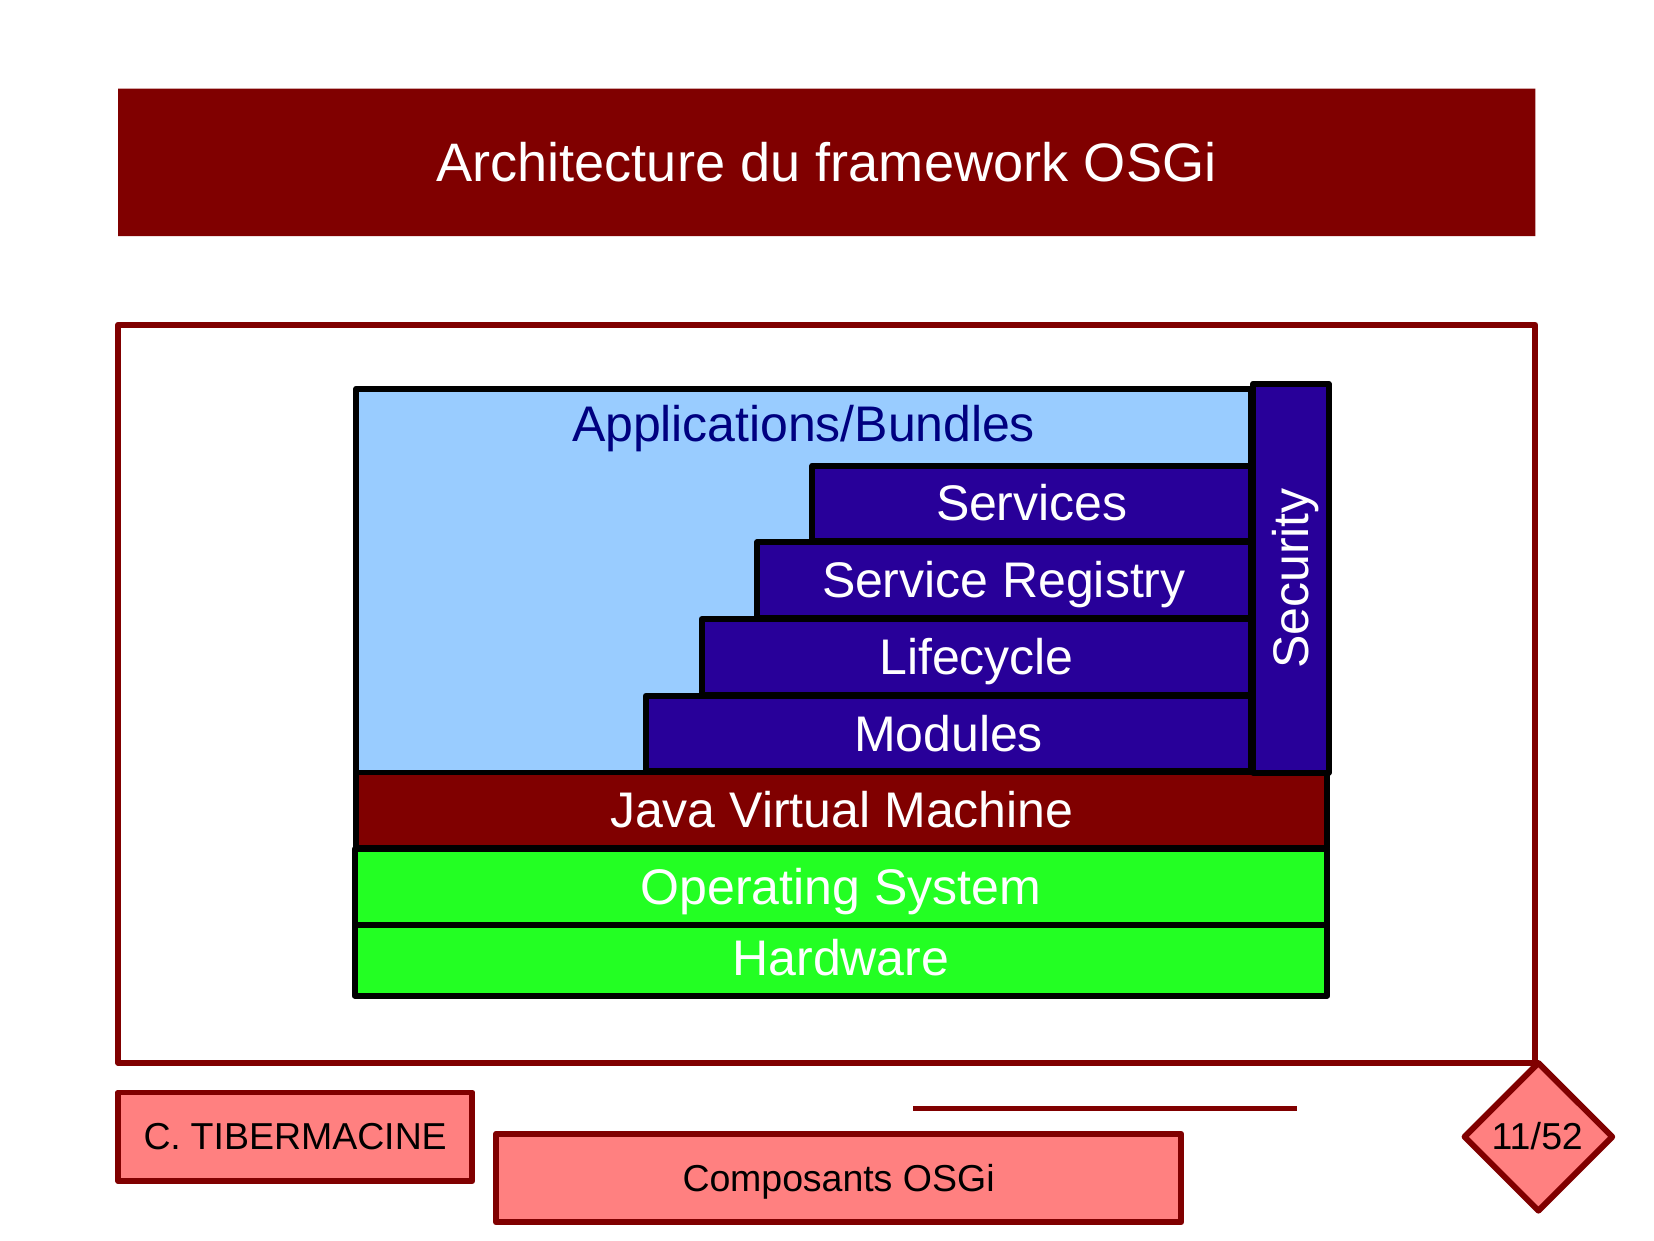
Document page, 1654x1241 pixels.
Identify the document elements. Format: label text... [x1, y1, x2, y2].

text_box Modules [645, 695, 1252, 772]
text_box Java Virtual Machine [355, 772, 1328, 849]
text_box <numéro>/52 [1476, 1107, 1601, 1207]
text_box Hardware [354, 925, 1328, 996]
text_box Composants OSGi [496, 1133, 1182, 1223]
text_box [1601, 1125, 1613, 1149]
text_box Applications/Bundles [355, 388, 1252, 772]
text_box Operating System [354, 849, 1328, 925]
text_box Architecture du framework OSGi [118, 88, 1536, 237]
text_box [1494, 1062, 1583, 1107]
text_box Service Registry [756, 542, 1252, 619]
text_box Security [1253, 383, 1329, 773]
text_box C. TIBERMACINE [118, 1092, 473, 1182]
text_box Services [812, 465, 1252, 542]
text_box [1464, 1125, 1476, 1149]
text_box Lifecycle [701, 619, 1252, 695]
